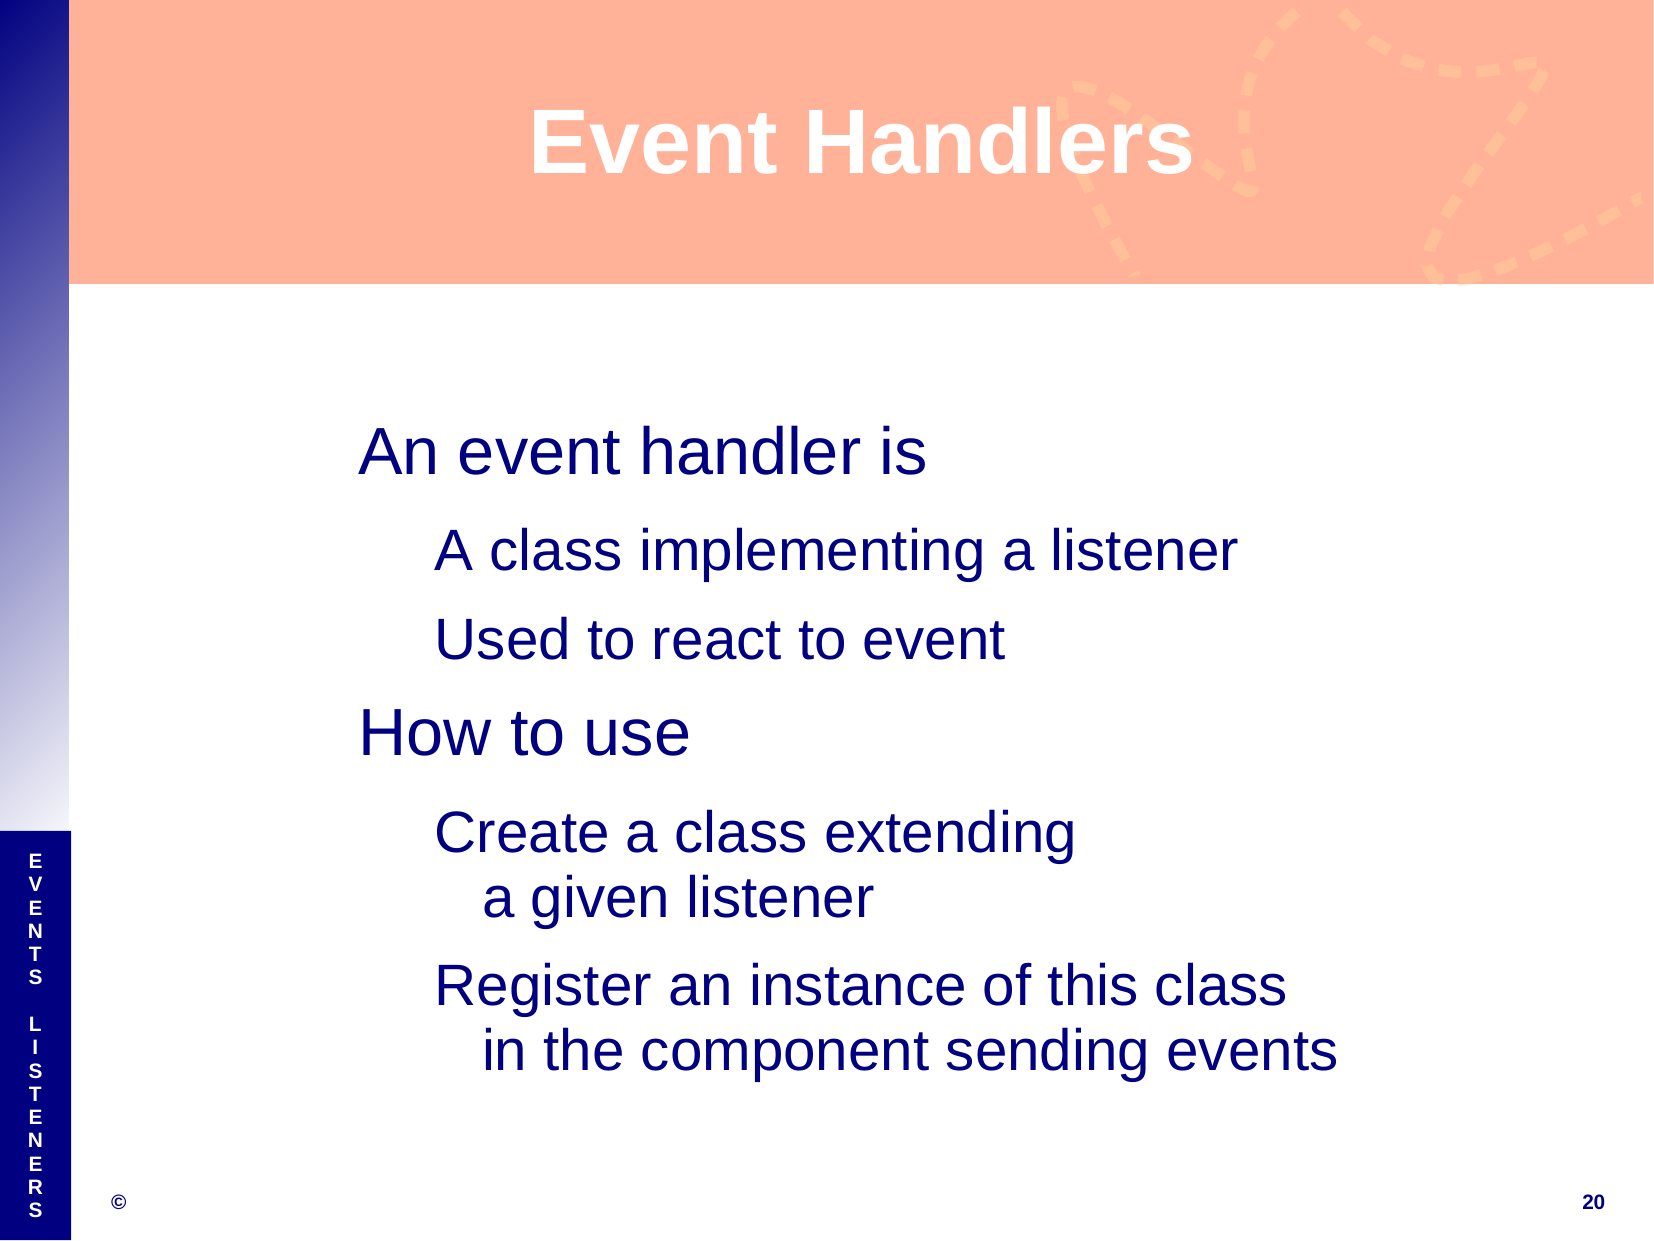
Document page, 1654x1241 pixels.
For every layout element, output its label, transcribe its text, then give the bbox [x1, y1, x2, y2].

title Event Handlers [70, 37, 1654, 246]
list An event handler is A class implementing a listener Used to react to event How to use Create a class extending a given listener Register an instance of this class in the component sending events [362, 413, 1363, 1084]
text_box E V E N T S L I S T E N E R S [0, 831, 71, 1241]
